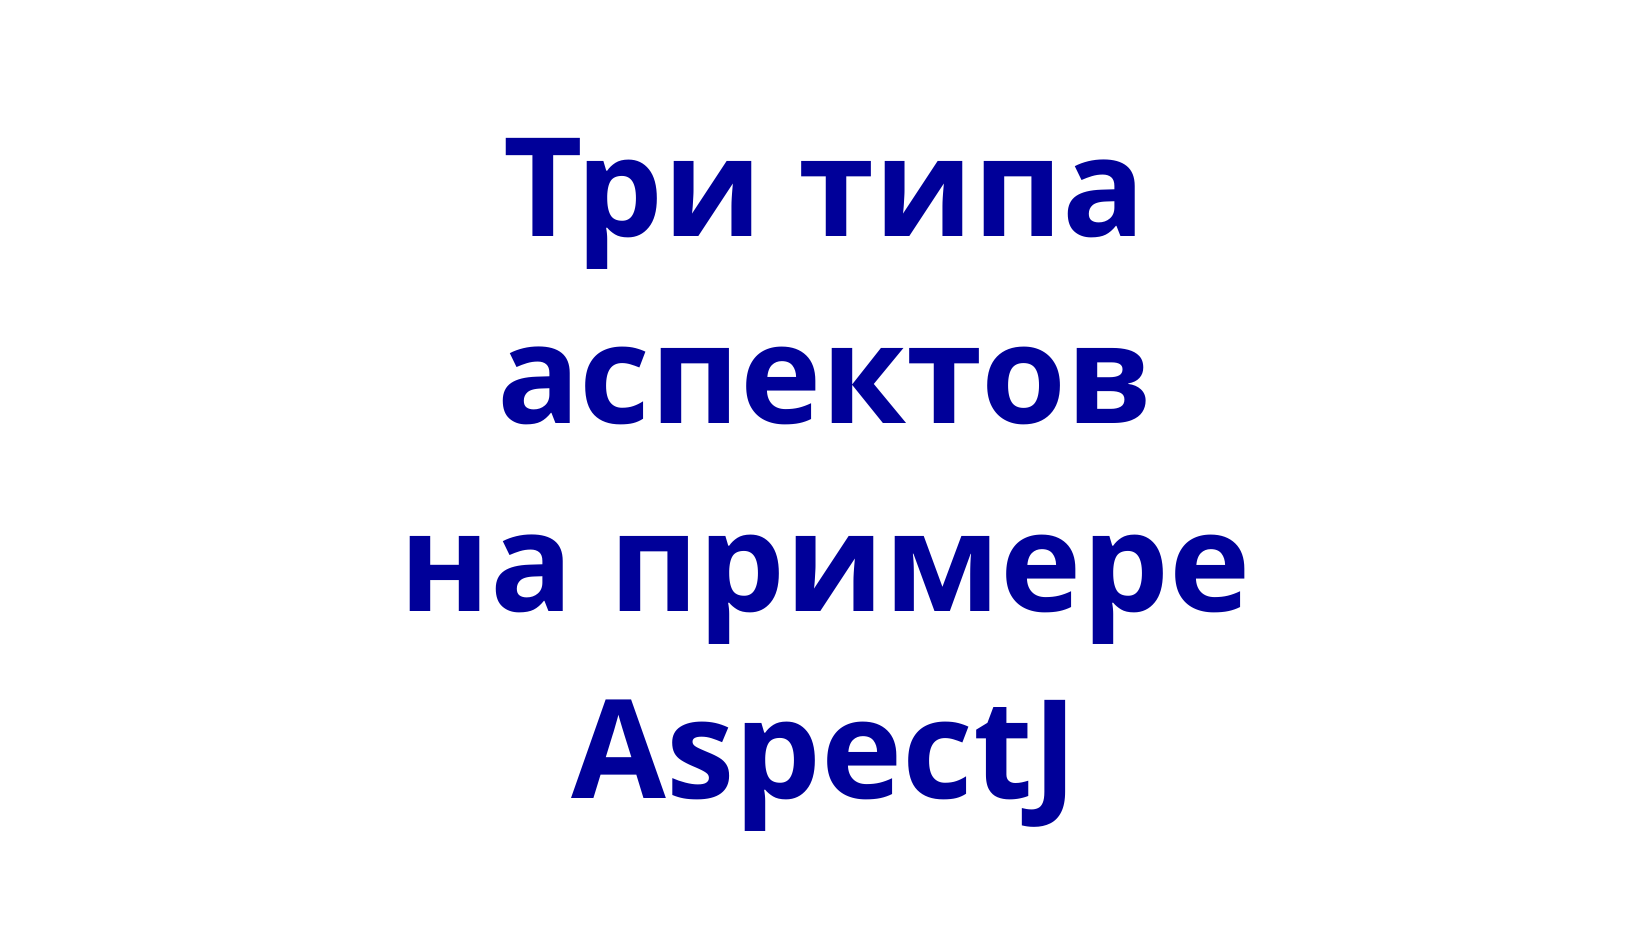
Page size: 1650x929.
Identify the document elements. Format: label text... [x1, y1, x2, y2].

subtitle Три типа аспектов на примере AspectJ [0, 0, 1650, 929]
